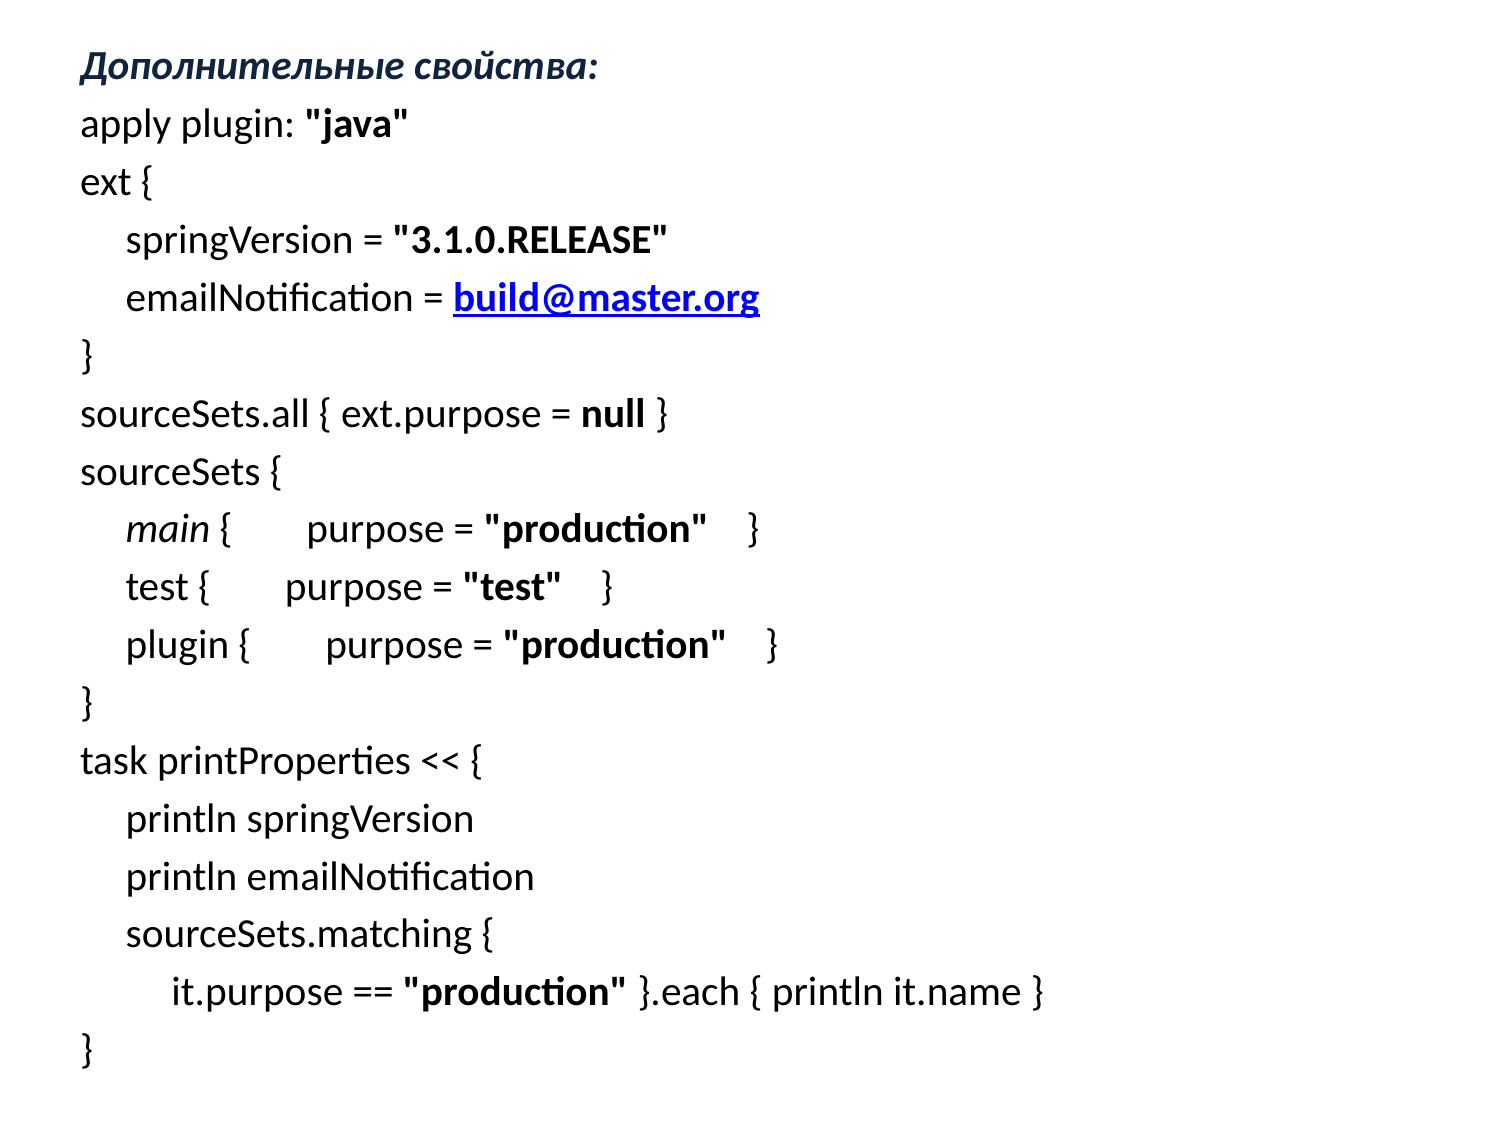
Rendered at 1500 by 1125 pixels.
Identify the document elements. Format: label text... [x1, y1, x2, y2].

list Дополнительные свойства: apply plugin: "java" ext { springVersion = "3.1.0.RELEASE" emailNotification = build@master.org } sourceSets.all { ext.purpose = null } sourceSets { main { purpose = "production" } test { purpose = "test" } plugin { purpose = "production" } } task printProperties << { println springVersion println emailNotification sourceSets.matching { it.purpose == "production" }.each { println it.name } } [64, 30, 1415, 1083]
